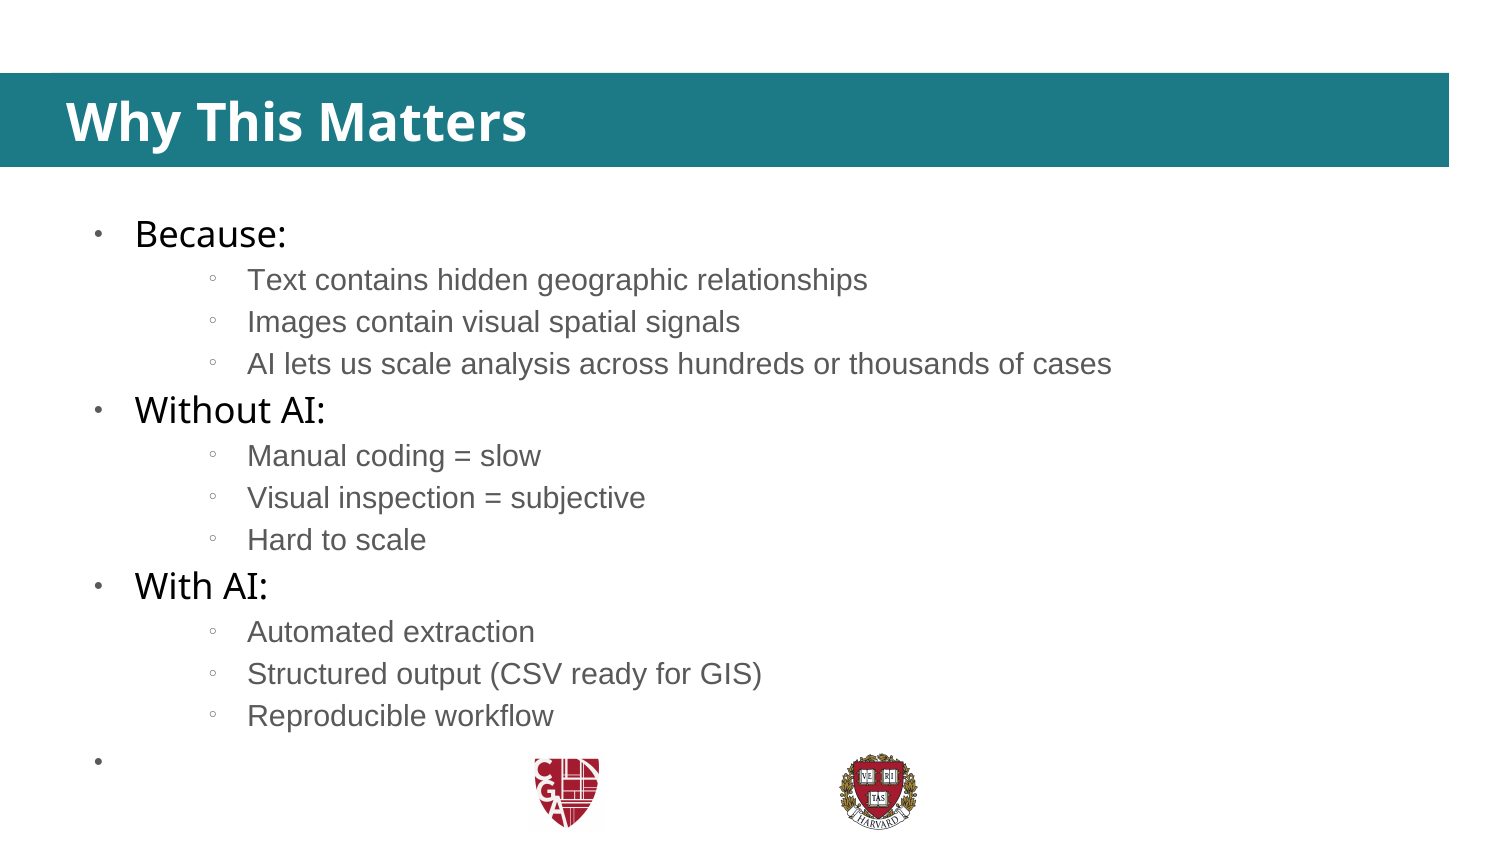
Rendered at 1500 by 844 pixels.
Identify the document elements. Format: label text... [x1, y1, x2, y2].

title Why This Matters [51, 72, 1449, 167]
list Because: Text contains hidden geographic relationships Images contain visual spatial signals AI lets us scale analysis across hundreds or thousands of cases Without AI: Manual coding = slow Visual inspection = subjective Hard to scale With AI: Automated extraction Structured output (CSV ready for GIS) Reproducible workflow [51, 189, 1449, 754]
